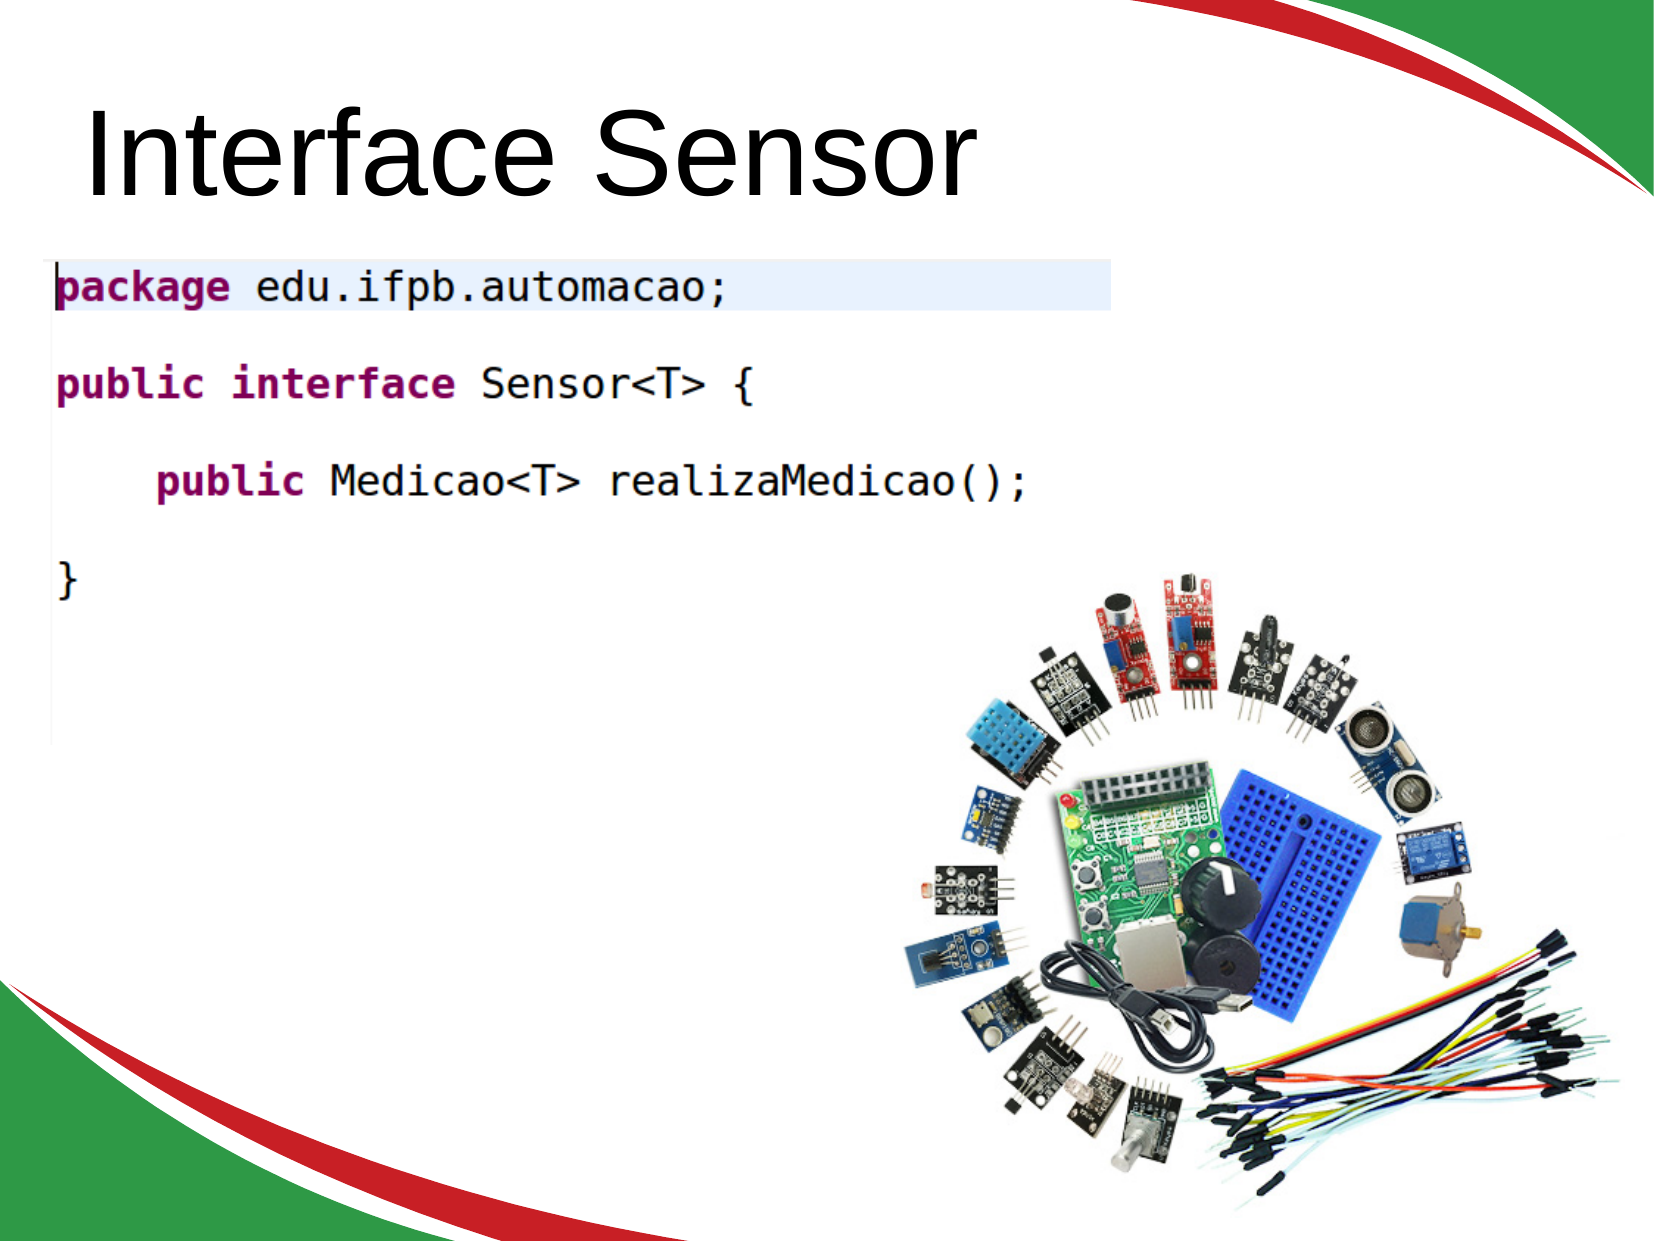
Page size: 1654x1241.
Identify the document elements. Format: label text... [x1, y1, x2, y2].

picture [43, 259, 1625, 1218]
title Interface Sensor [82, 49, 1571, 257]
